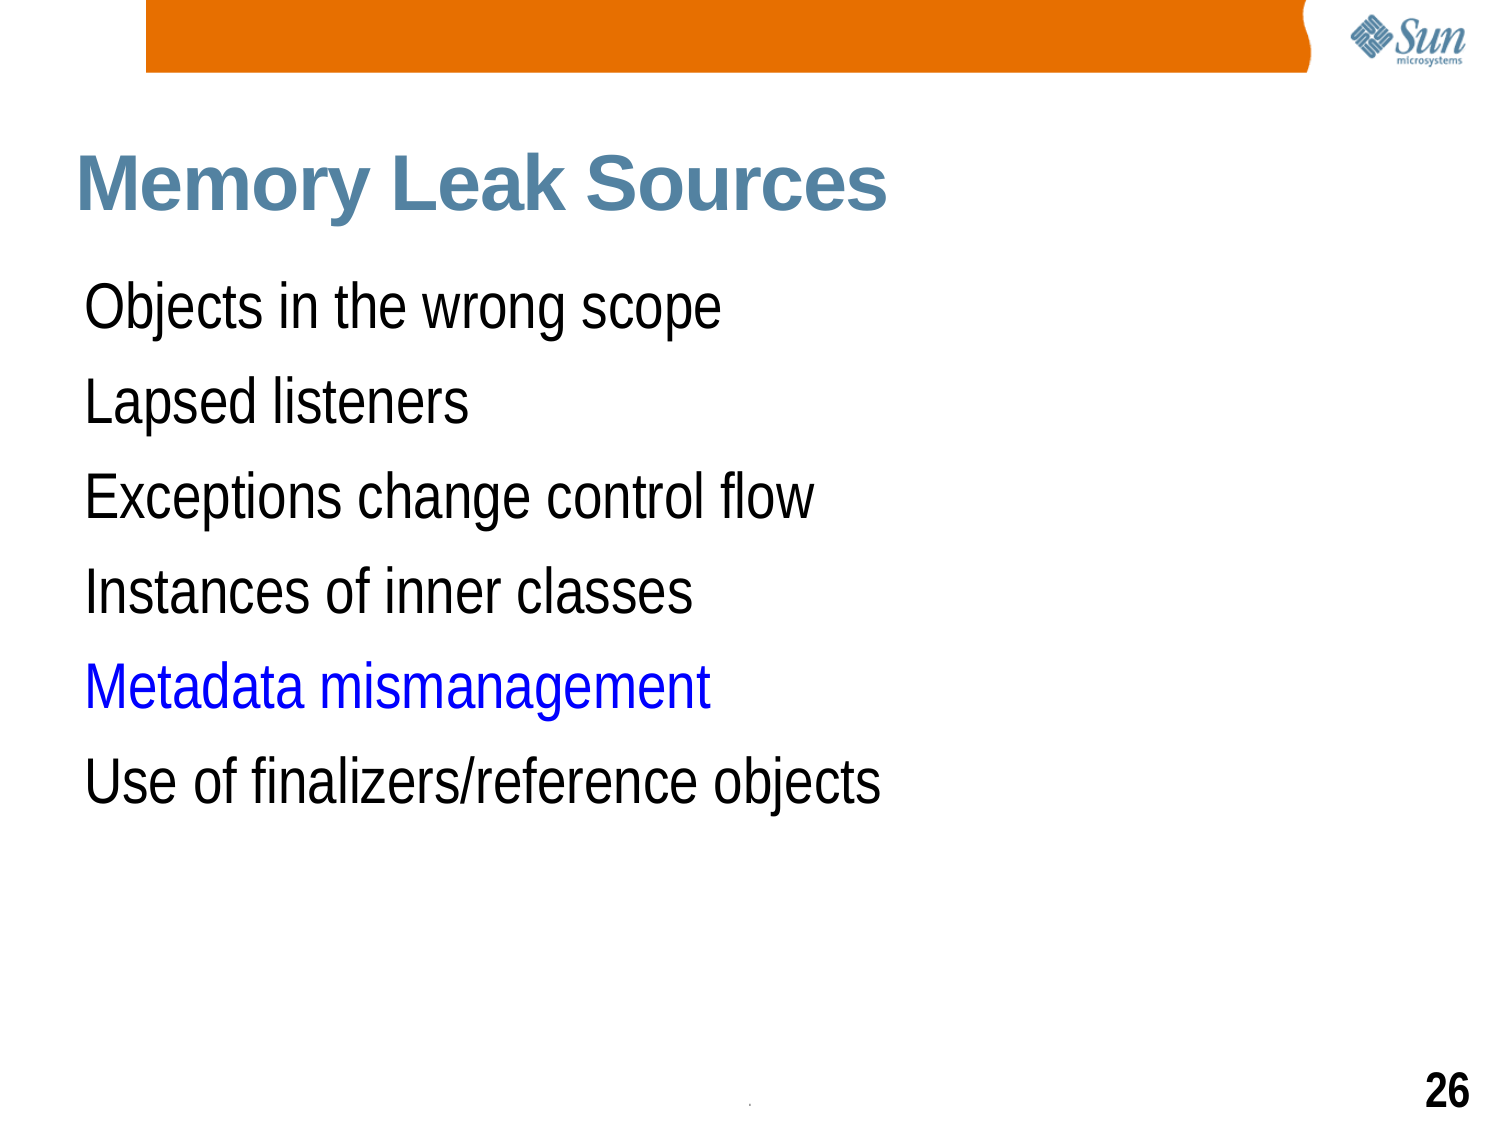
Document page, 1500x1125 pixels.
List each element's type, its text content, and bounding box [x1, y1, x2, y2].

title Memory Leak Sources [75, 146, 1438, 251]
picture [146, 0, 1500, 75]
list Objects in the wrong scope Lapsed listeners Exceptions change control flow Instances of inner classes Metadata mismanagement Use of finalizers/reference objects [64, 268, 1402, 1028]
